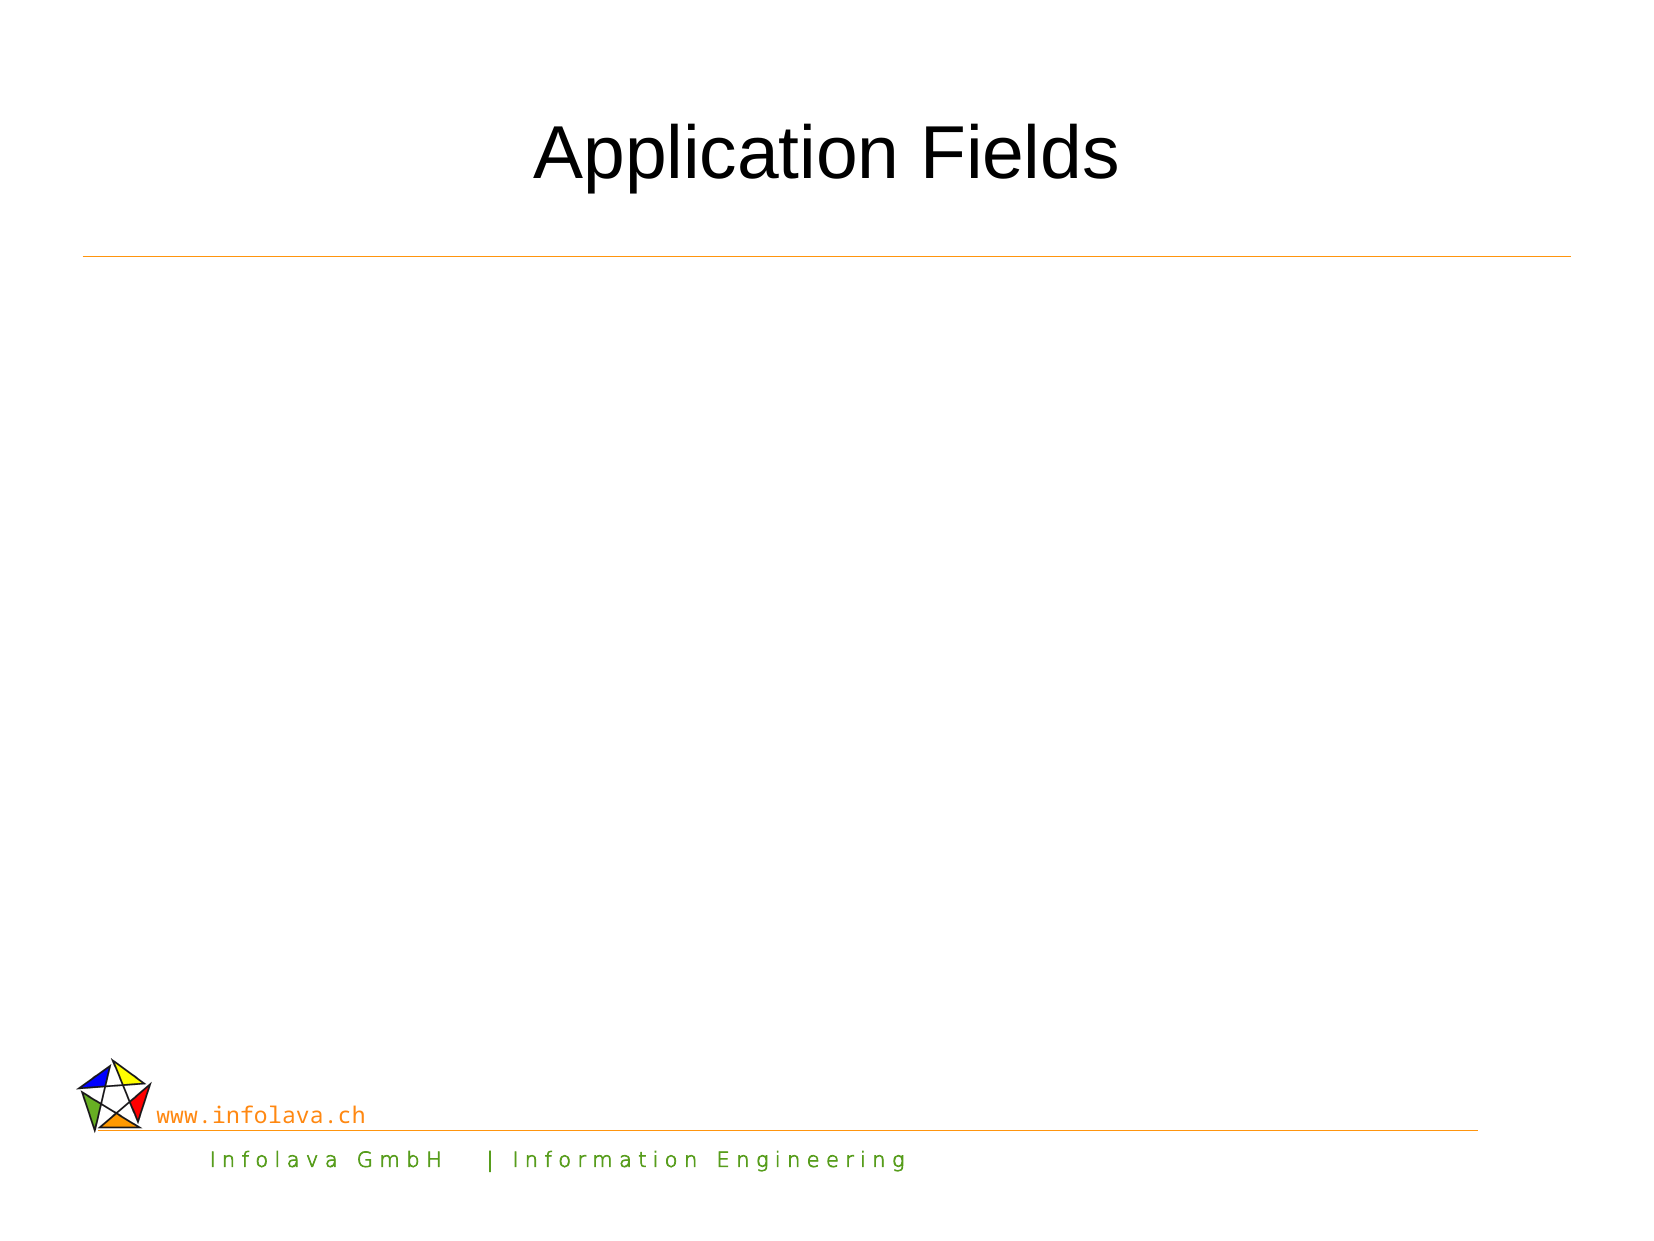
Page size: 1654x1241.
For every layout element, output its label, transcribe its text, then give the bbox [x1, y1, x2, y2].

picture [76, 1058, 152, 1134]
title Application Fields [82, 49, 1571, 257]
